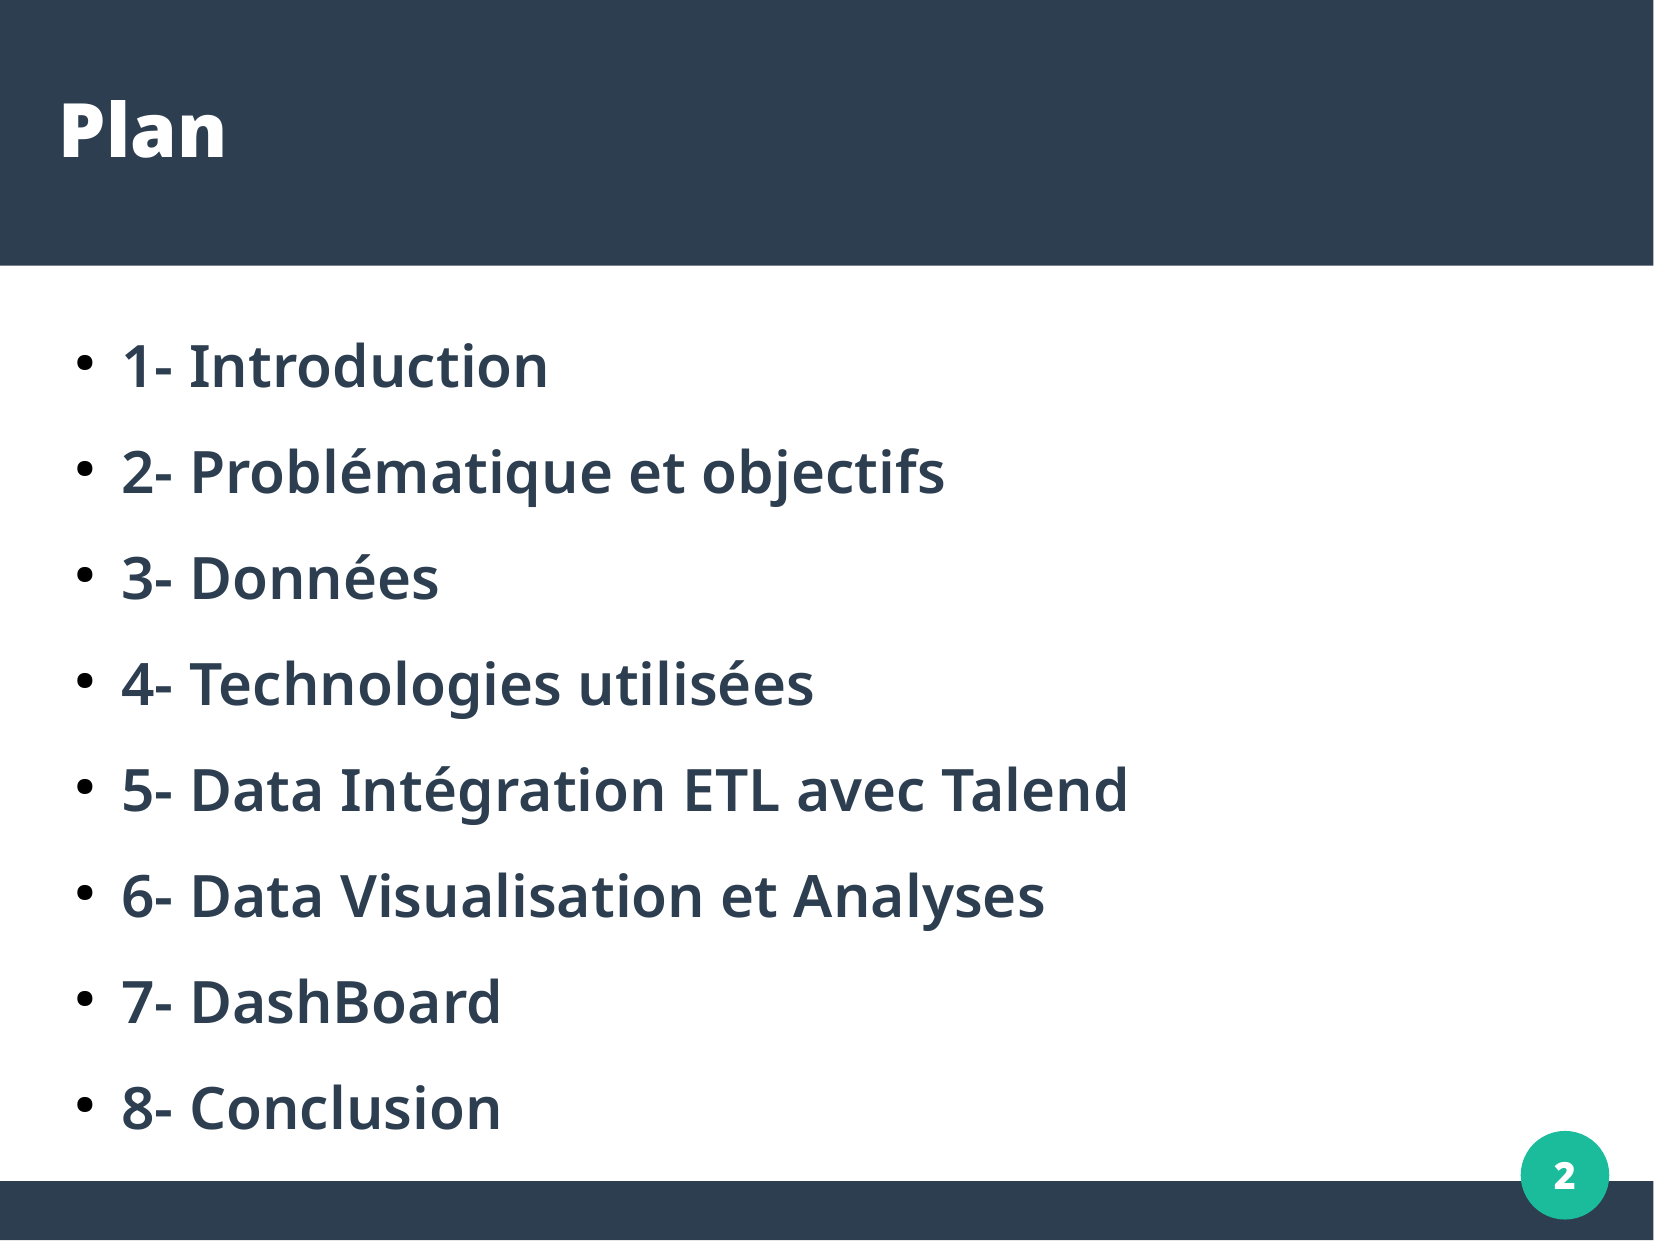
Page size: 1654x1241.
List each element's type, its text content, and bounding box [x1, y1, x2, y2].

title Plan [59, 49, 1595, 207]
list 1- Introduction 2- Problématique et objectifs 3- Données 4- Technologies utilisées 5- Data Intégration ETL avec Talend 6- Data Visualisation et Analyses 7- DashBoard 8- Conclusion [59, 324, 1595, 1152]
